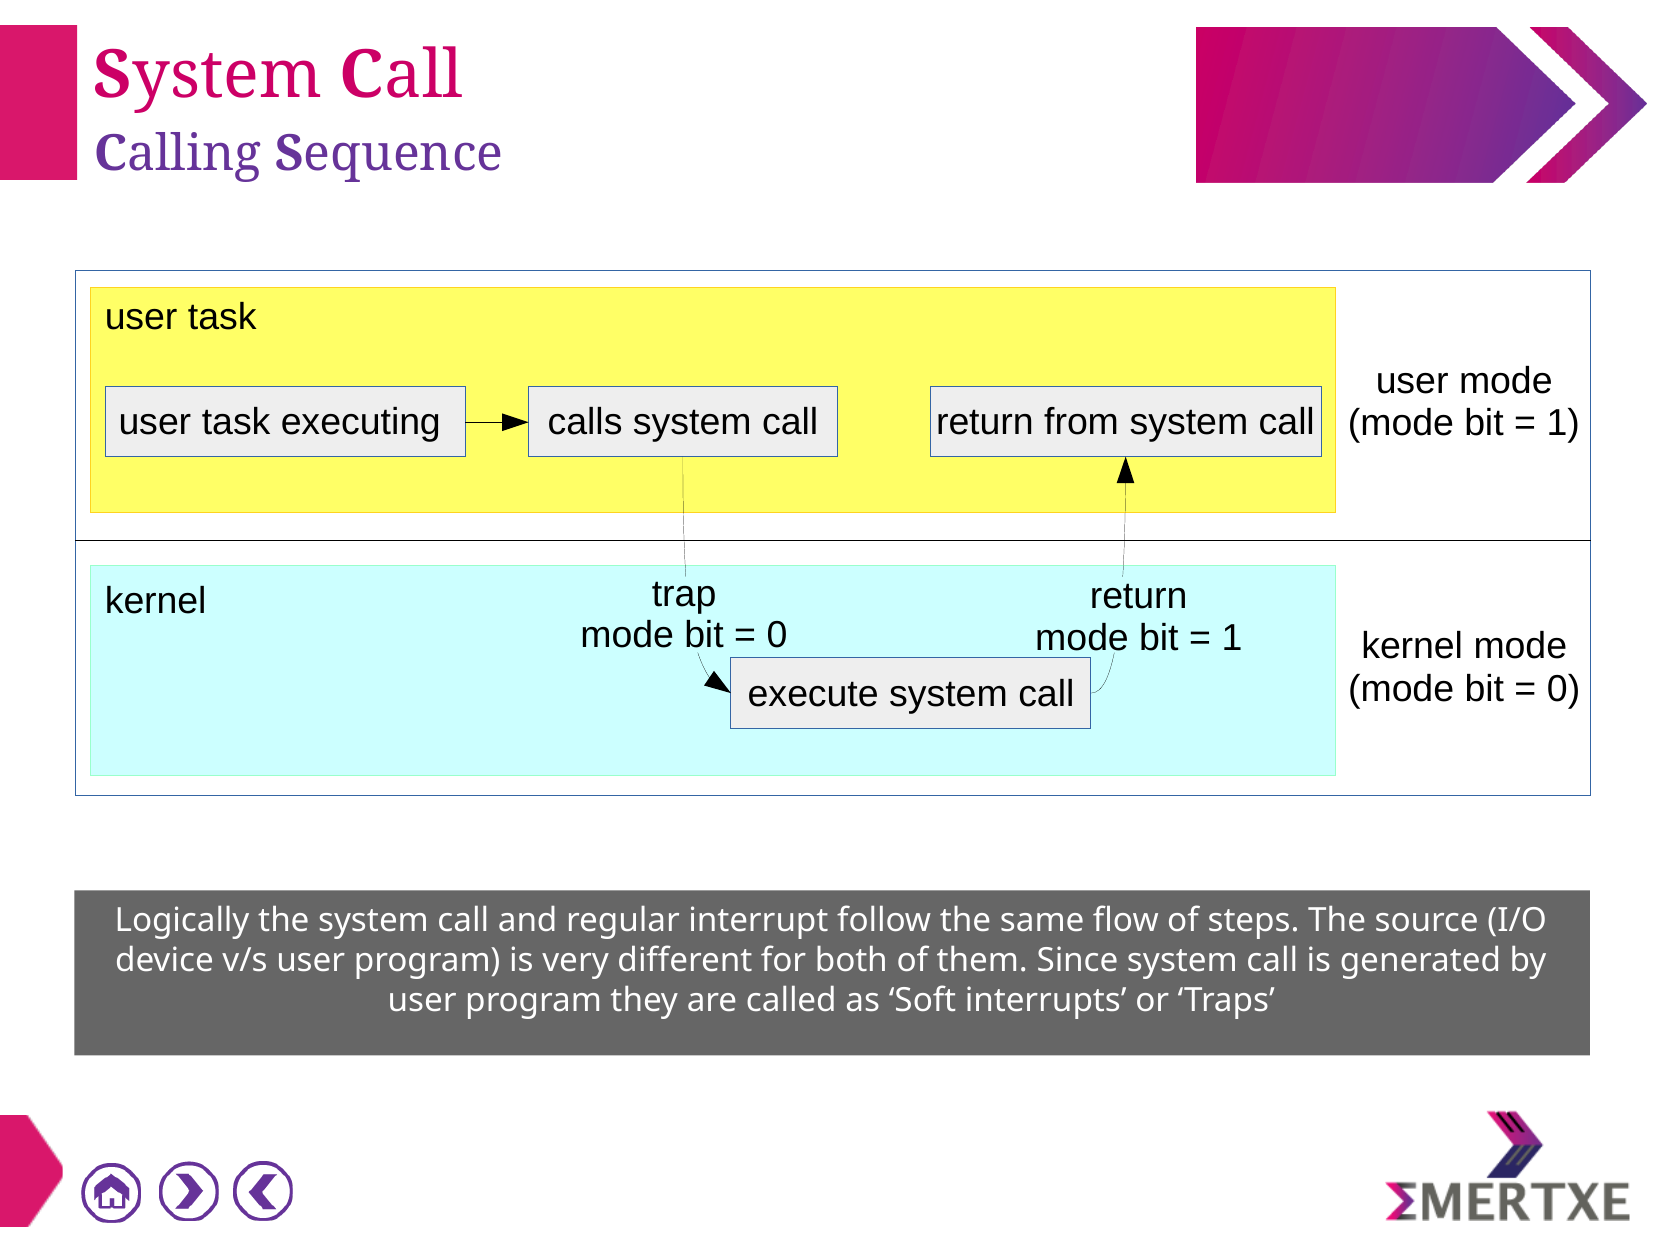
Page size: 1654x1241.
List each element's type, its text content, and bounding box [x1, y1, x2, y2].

text_box return mode bit = 1 [1020, 566, 1258, 666]
text_box [75, 541, 1591, 796]
title System Call Calling Sequence [93, 2, 1571, 210]
picture [233, 1161, 293, 1222]
picture [159, 1161, 219, 1221]
text_box trap mode bit = 0 [565, 564, 803, 664]
picture [1571, 27, 1647, 183]
picture [1385, 1107, 1631, 1221]
picture [81, 1163, 141, 1223]
text_box kernel mode (mode bit = 0) [1333, 617, 1596, 717]
text_box [75, 270, 1591, 540]
text_box user mode (mode bit = 1) [1333, 351, 1596, 451]
text_box Logically the system call and regular interrupt follow the same flow of steps. The source (I/O device v/s user program) is very different for both of them. Since system call is generated by user program they are called as ‘Soft interrupts’ or ‘Traps’ [74, 890, 1590, 1056]
